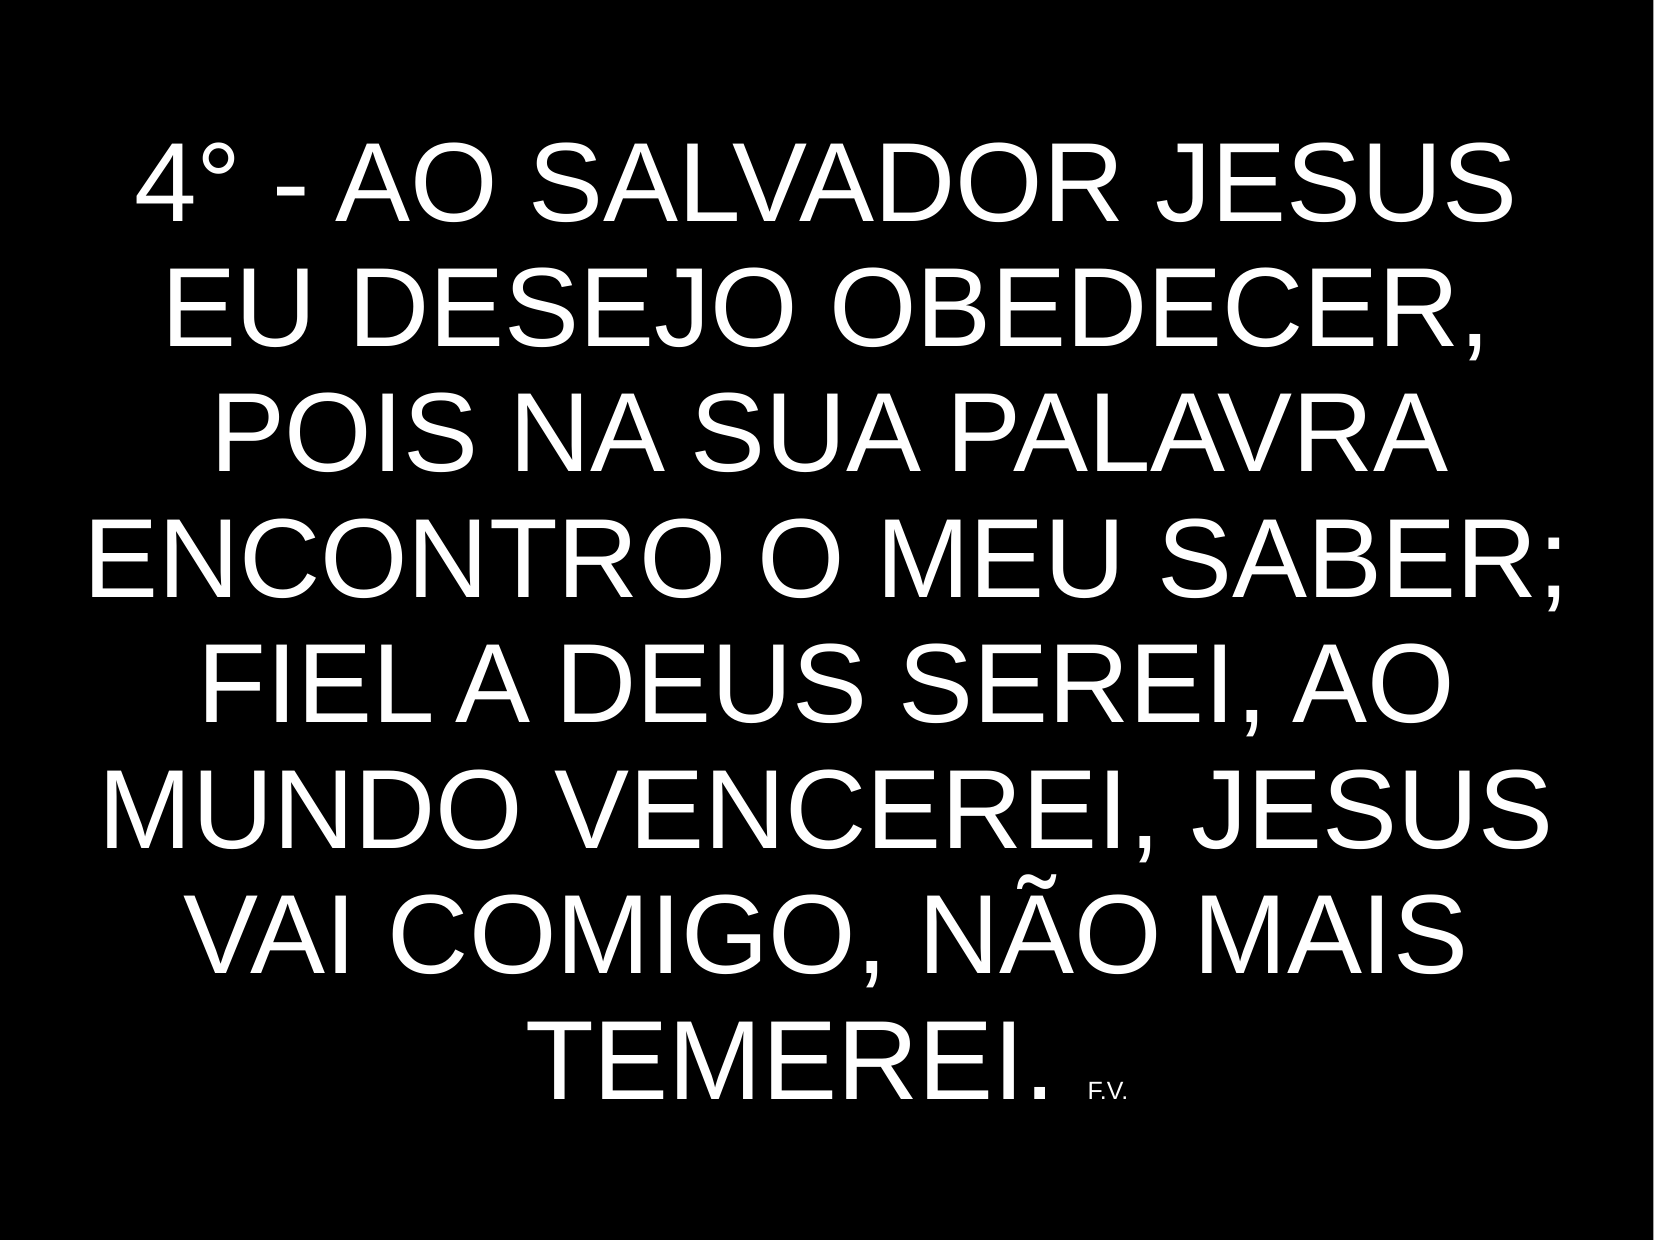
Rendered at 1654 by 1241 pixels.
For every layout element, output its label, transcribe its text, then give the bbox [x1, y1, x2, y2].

subtitle 4° - AO SALVADOR JESUS EU DESEJO OBEDECER, POIS NA SUA PALAVRA ENCONTRO O MEU SABER; FIEL A DEUS SEREI, AO MUNDO VENCEREI, JESUS VAI COMIGO, NÃO MAIS TEMEREI. F.V. [82, 49, 1571, 1193]
